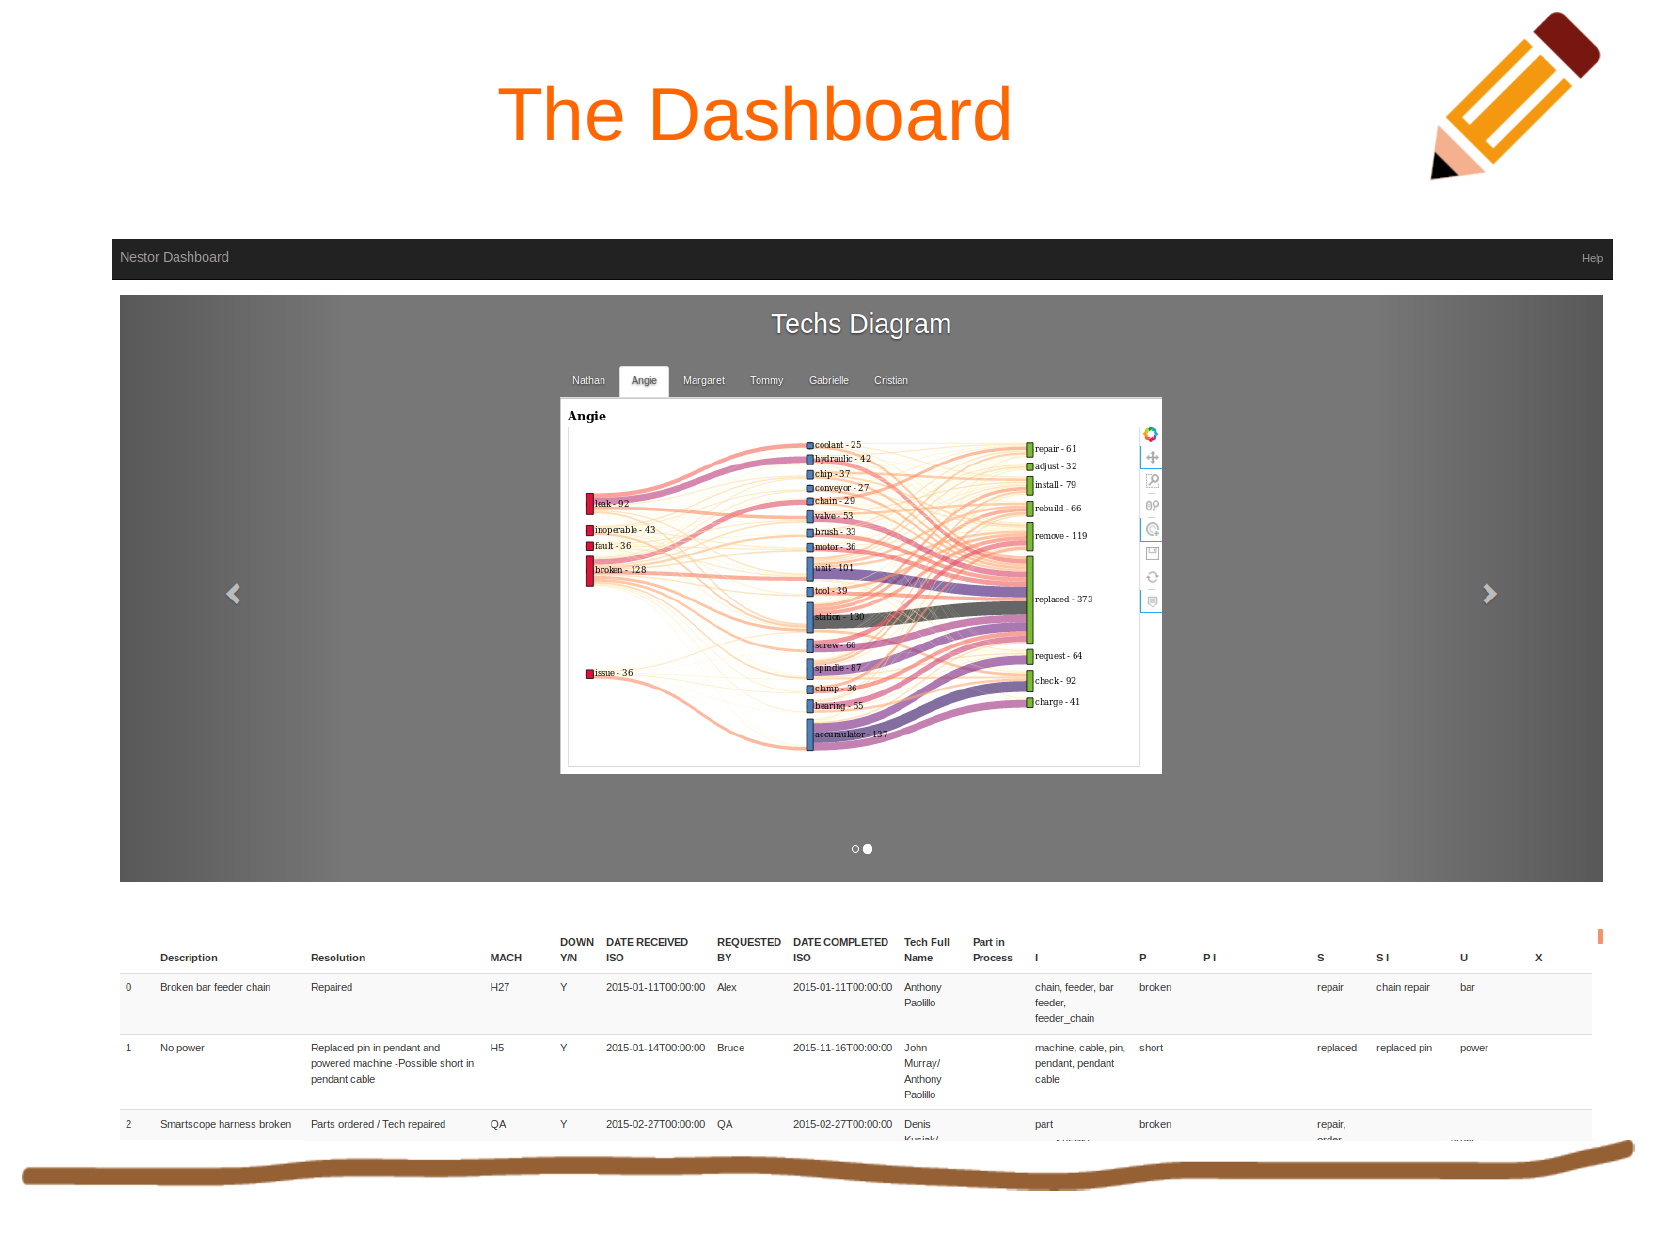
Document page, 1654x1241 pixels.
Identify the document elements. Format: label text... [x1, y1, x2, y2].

title The Dashboard [82, 49, 1430, 172]
picture [112, 240, 1613, 1141]
